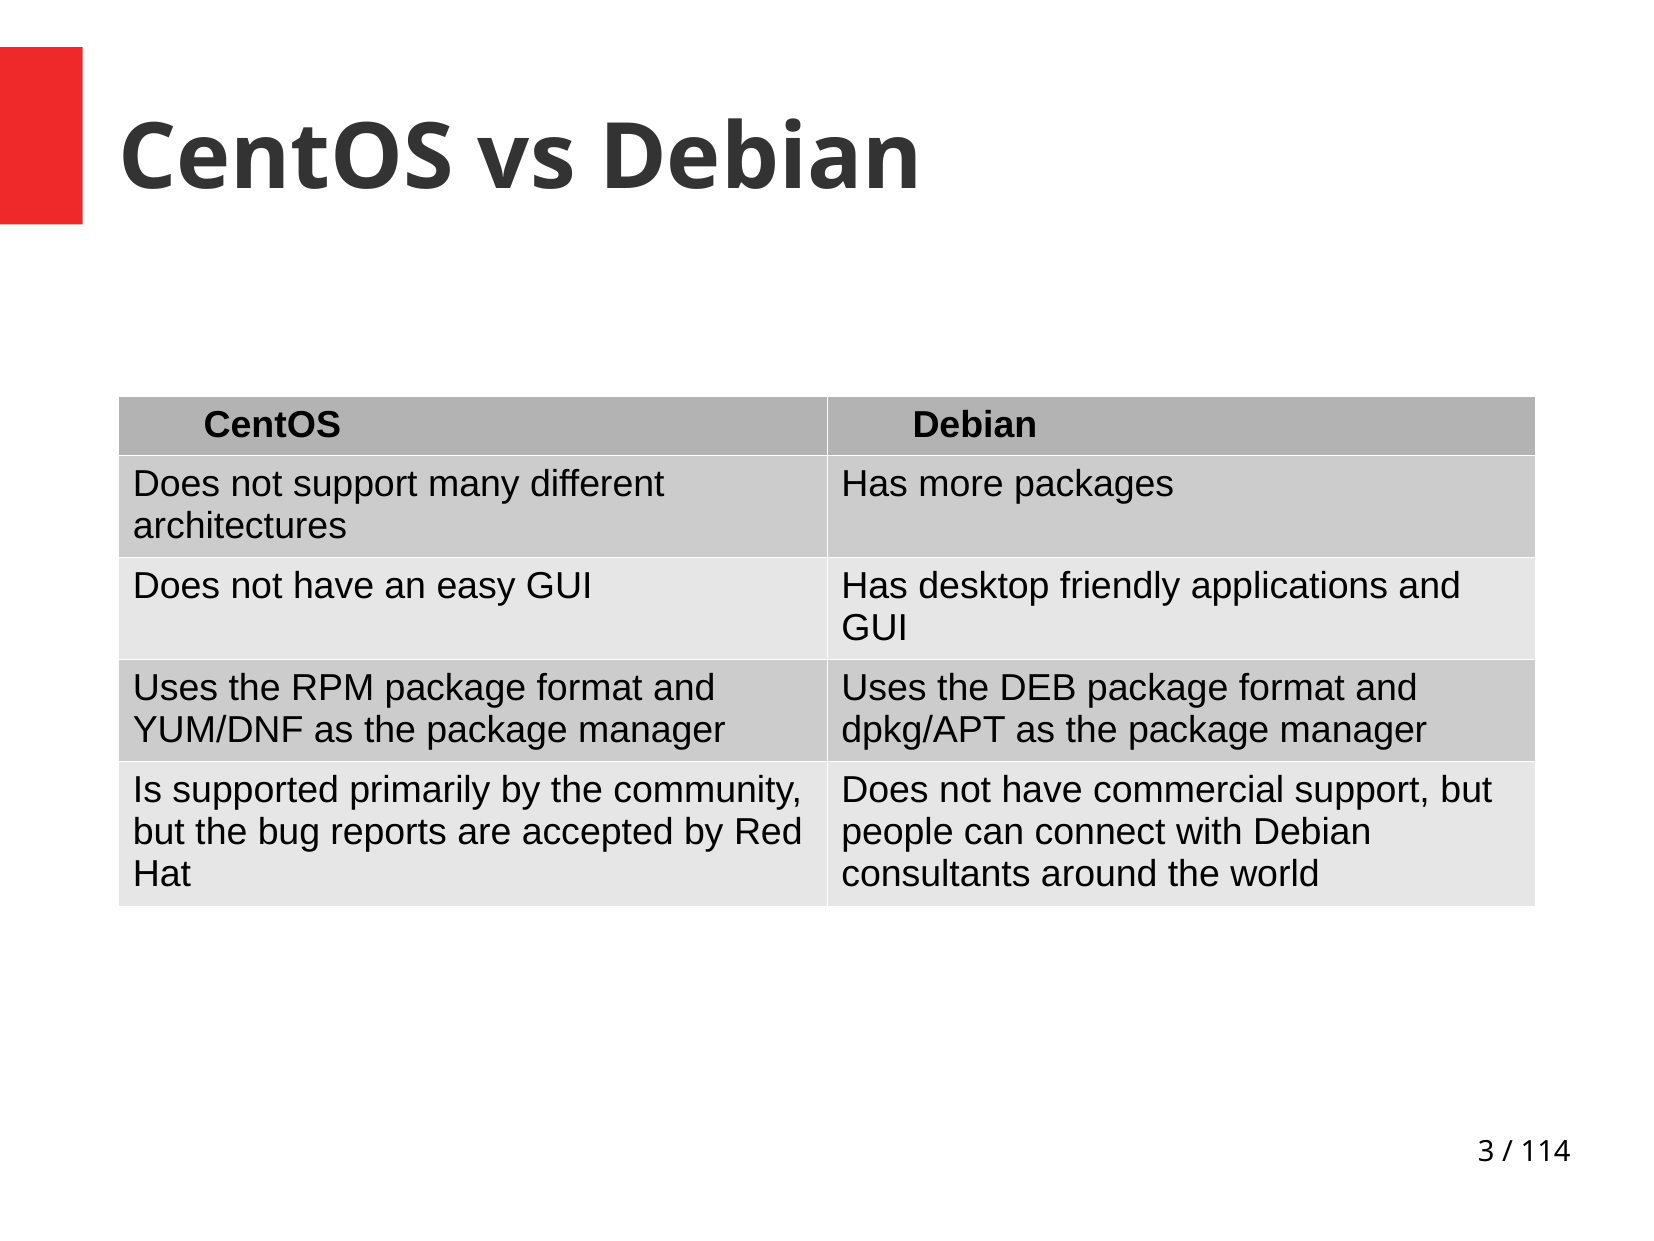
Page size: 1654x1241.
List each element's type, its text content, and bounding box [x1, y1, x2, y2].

table_header CentOS [119, 397, 827, 455]
table_cell Uses the DEB package format and dpkg/APT as the package manager [828, 660, 1535, 761]
table_cell Is supported primarily by the community, but the bug reports are accepted by Red Hat [119, 762, 827, 906]
table_cell Does not have an easy GUI [119, 558, 827, 659]
table_cell Has more packages [828, 456, 1535, 557]
table_cell Uses the RPM package format and YUM/DNF as the package manager [119, 660, 827, 761]
table_cell Has desktop friendly applications and GUI [828, 558, 1535, 659]
table_header Debian [828, 397, 1535, 455]
table_cell Does not have commercial support, but people can connect with Debian consultants around the world [828, 762, 1535, 906]
title CentOS vs Debian [118, 49, 1571, 257]
table_cell Does not support many different architectures [119, 456, 827, 557]
